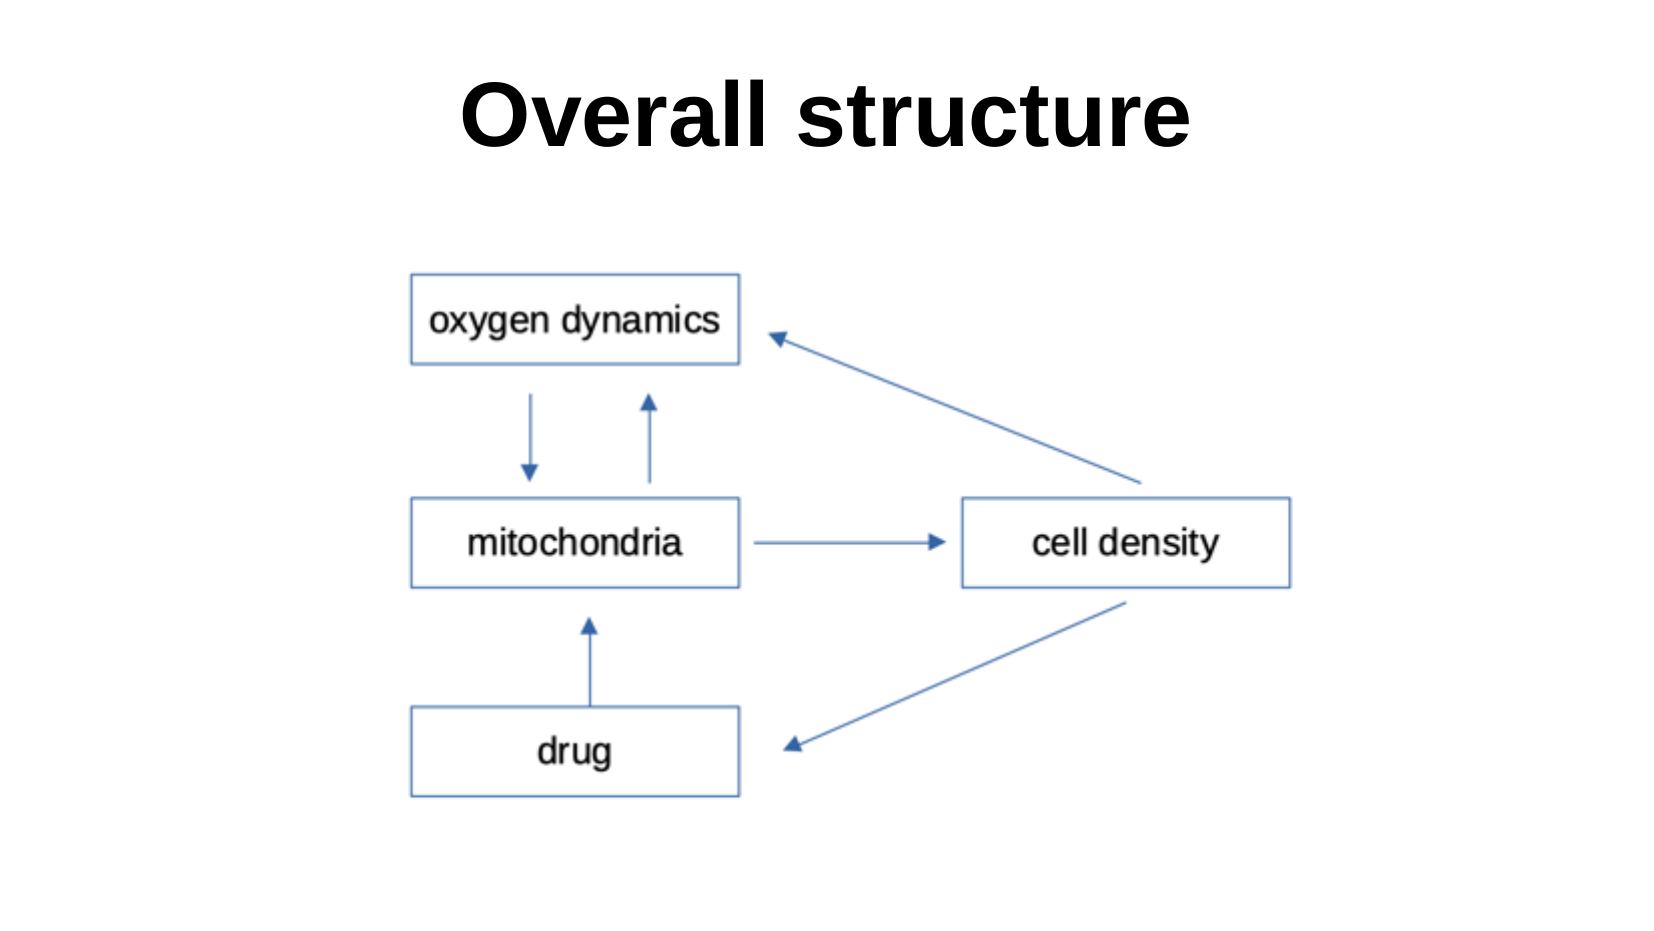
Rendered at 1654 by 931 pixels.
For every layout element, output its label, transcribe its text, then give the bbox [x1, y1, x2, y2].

picture [331, 206, 1329, 846]
title Overall structure [82, 37, 1571, 193]
